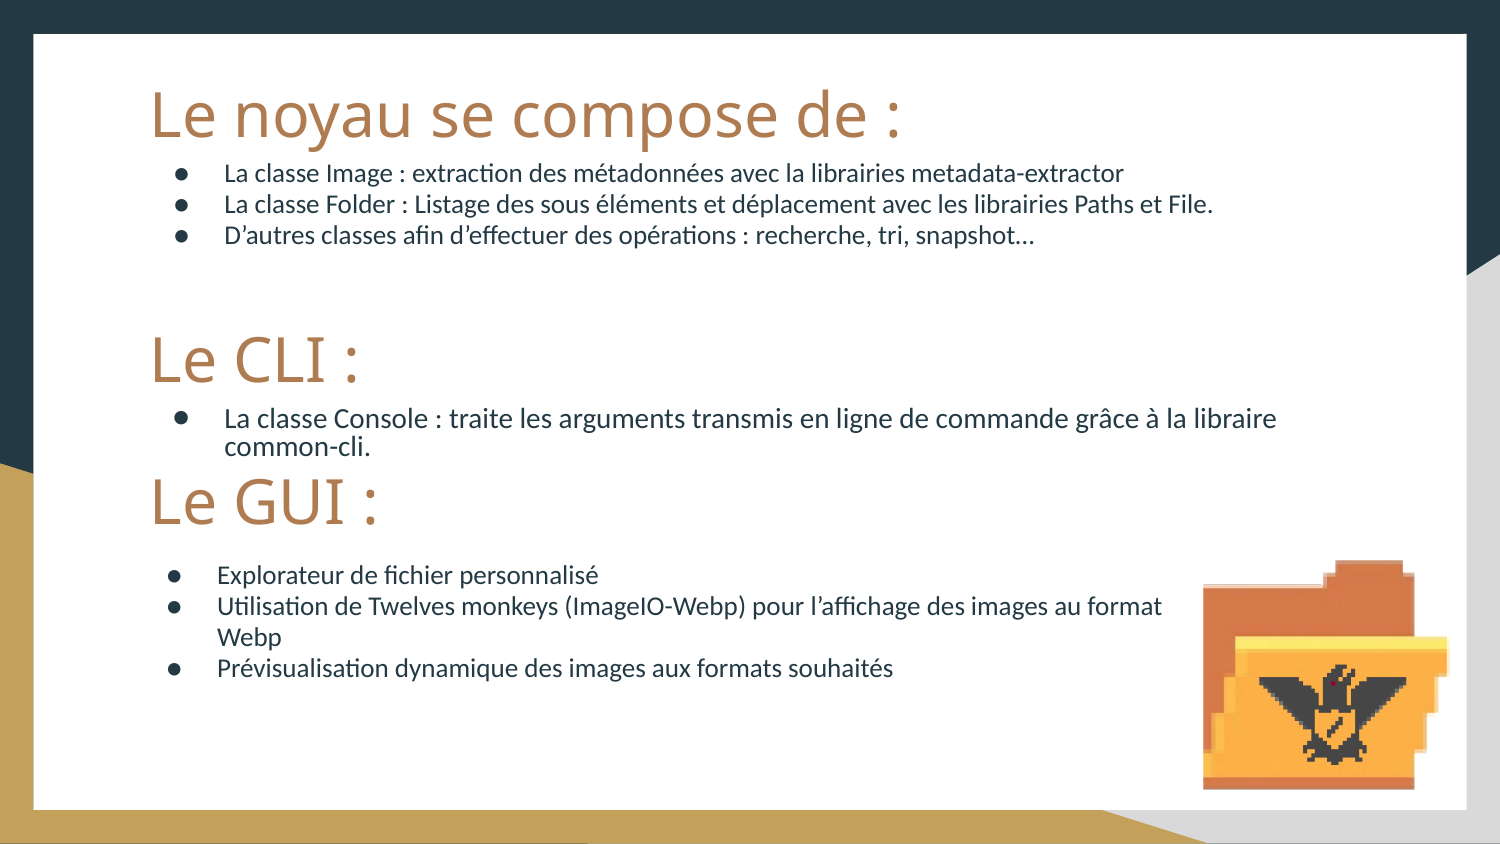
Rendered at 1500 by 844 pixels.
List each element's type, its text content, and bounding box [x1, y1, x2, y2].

title Le GUI : [134, 443, 1366, 559]
picture [1202, 559, 1450, 790]
list La classe Image : extraction des métadonnées avec la librairies metadata-extractor La classe Folder : Listage des sous éléments et déplacement avec les librairies Paths et File. D’autres classes afin d’effectuer des opérations : recherche, tri, snapshot… [134, 143, 1366, 300]
list La classe Console : traite les arguments transmis en ligne de commande grâce à la libraire common-cli. [134, 391, 1366, 443]
list Explorateur de fichier personnalisé Utilisation de Twelves monkeys (ImageIO-Webp) pour l’affichage des images au format Webp Prévisualisation dynamique des images aux formats souhaités [127, 545, 1359, 727]
title Le noyau se compose de : [134, 55, 1366, 143]
title Le CLI : [134, 300, 1366, 391]
